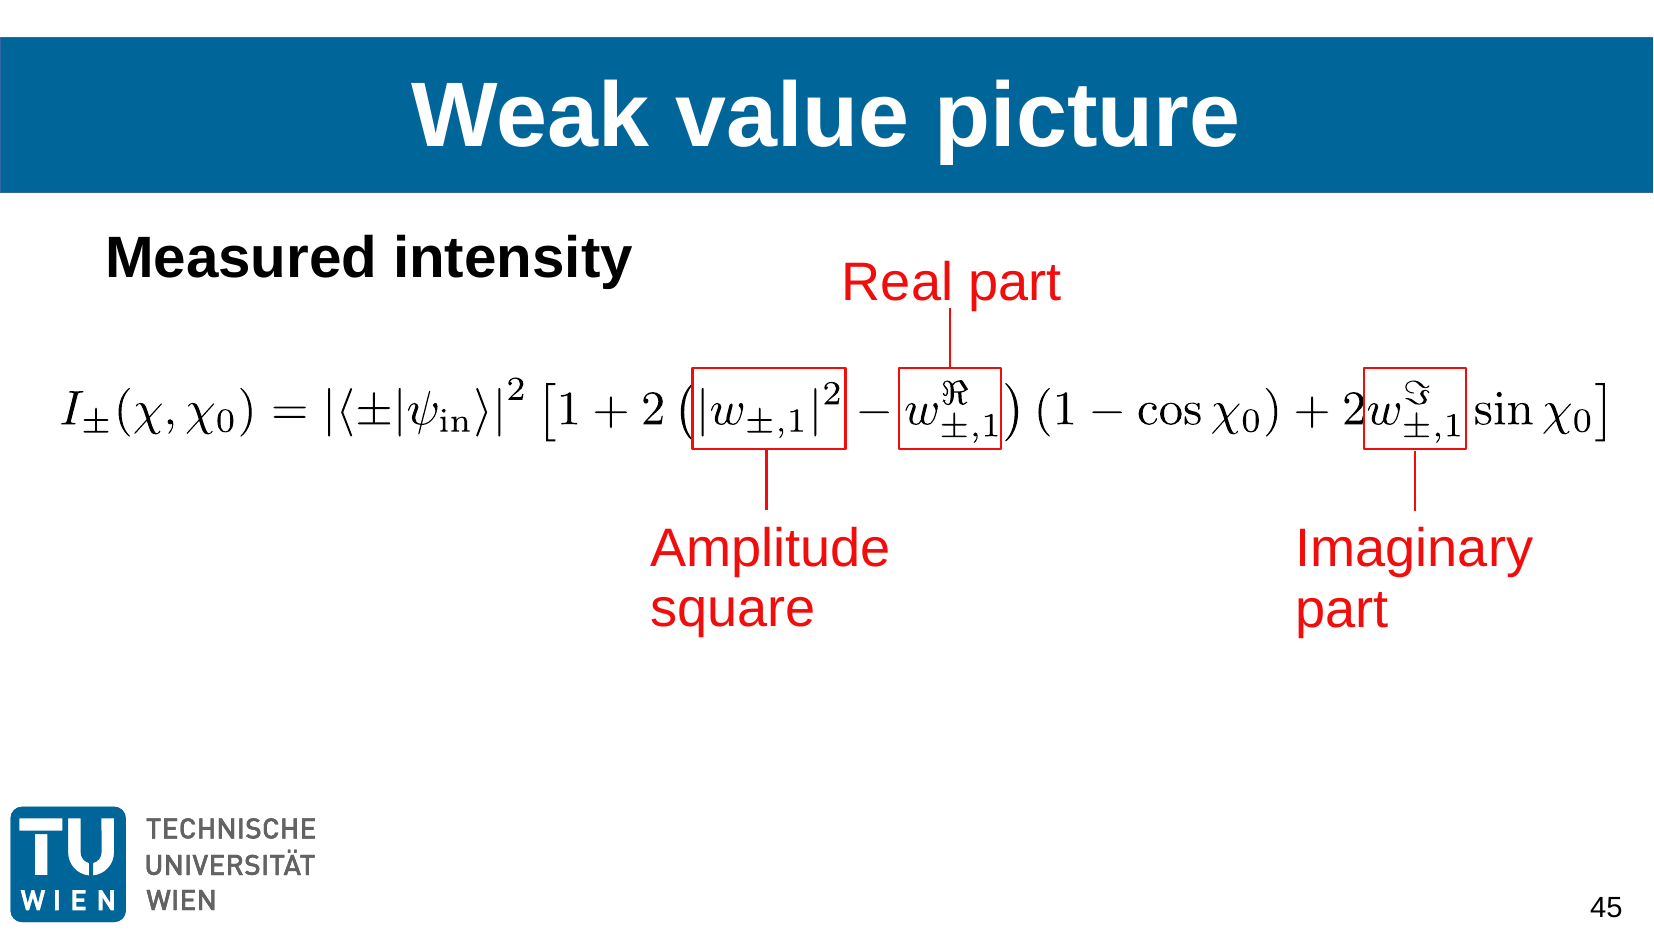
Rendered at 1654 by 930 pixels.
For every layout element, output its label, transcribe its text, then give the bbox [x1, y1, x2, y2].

title Weak value picture [0, 37, 1653, 193]
text_box Amplitude square [635, 510, 907, 646]
picture [694, 375, 844, 448]
picture [1365, 375, 1465, 448]
text_box Real part [827, 243, 1078, 320]
list Measured intensity [105, 225, 676, 316]
picture [768, 375, 1612, 461]
picture [10, 342, 765, 466]
text_box Imaginary part [1280, 510, 1549, 646]
picture [900, 375, 1000, 448]
